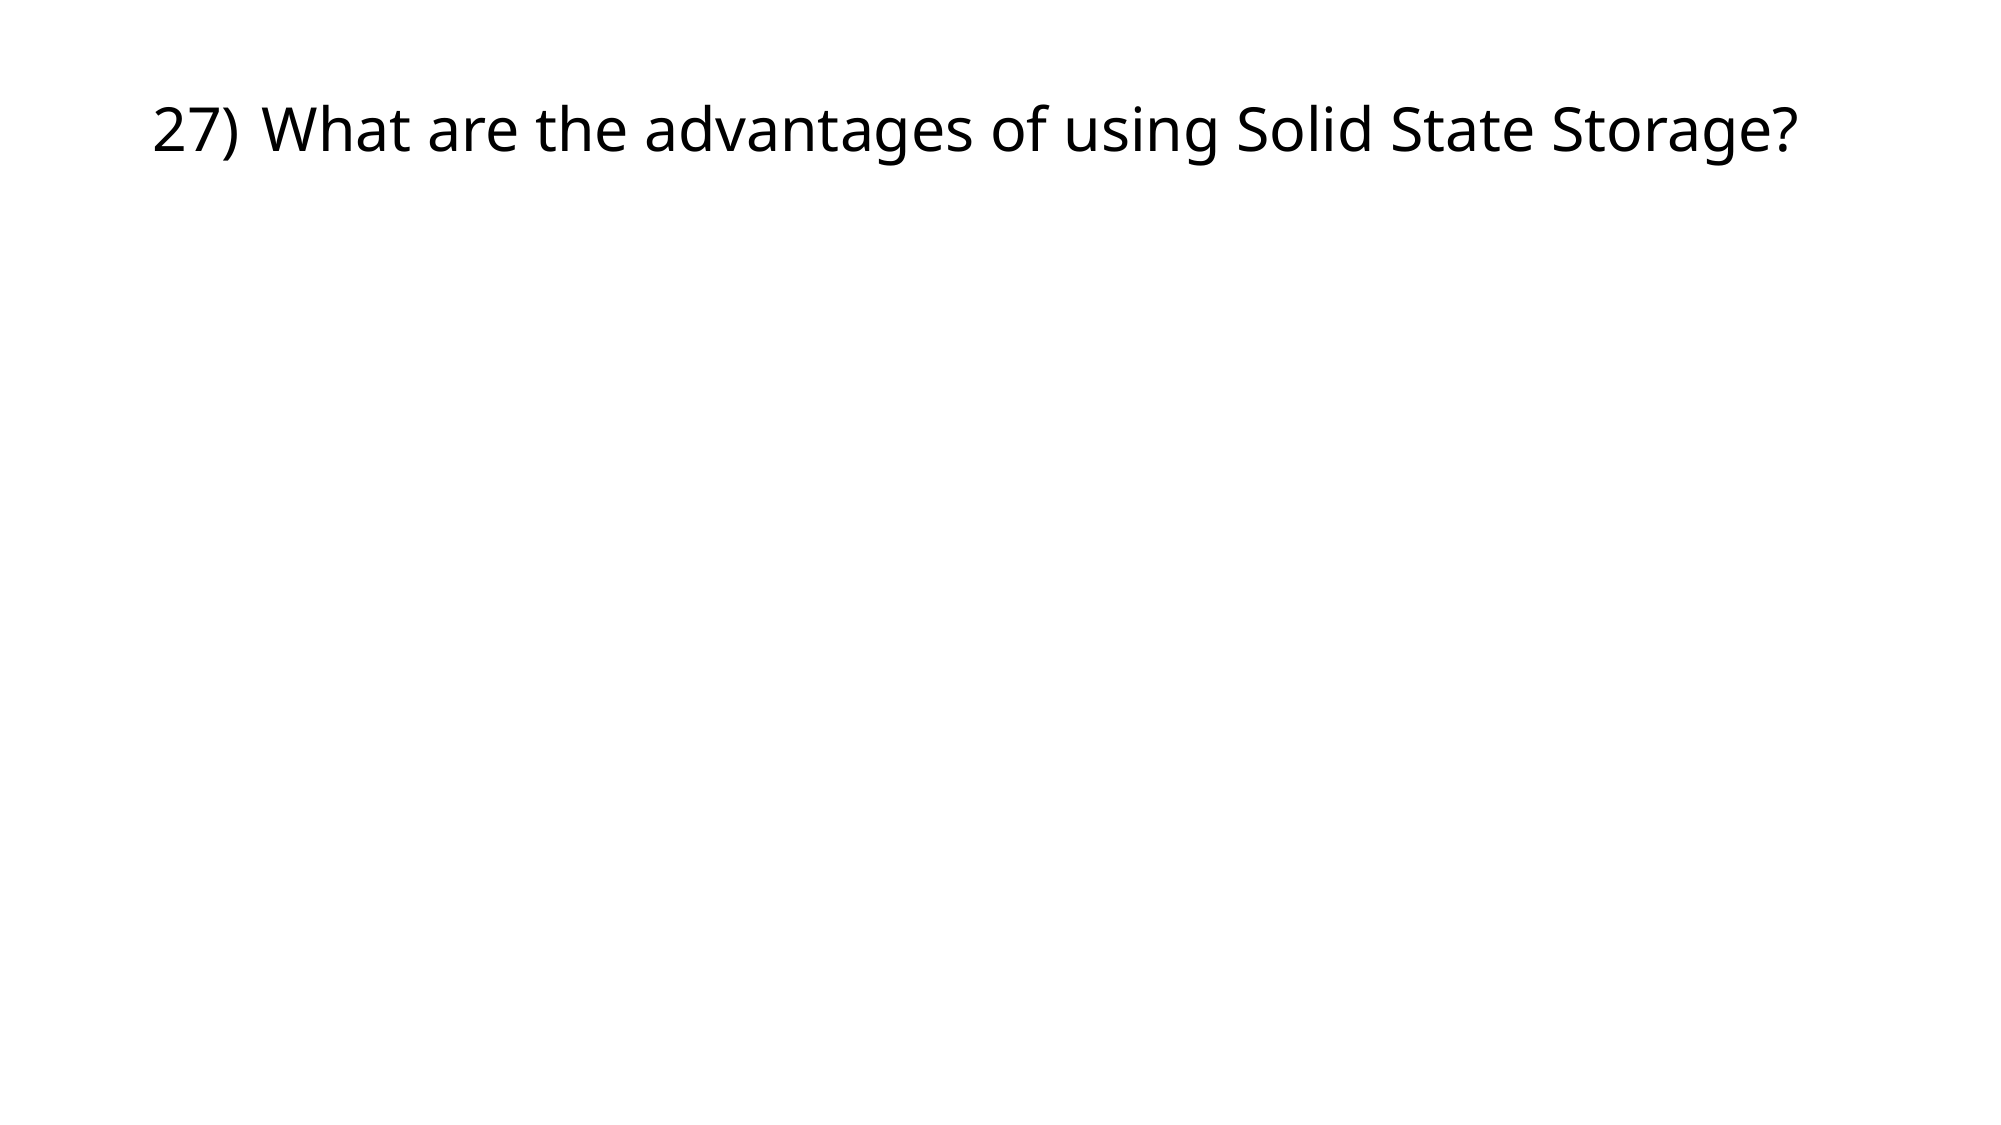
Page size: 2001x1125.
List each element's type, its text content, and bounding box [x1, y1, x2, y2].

title 27) What are the advantages of using Solid State Storage? [137, 59, 1863, 278]
